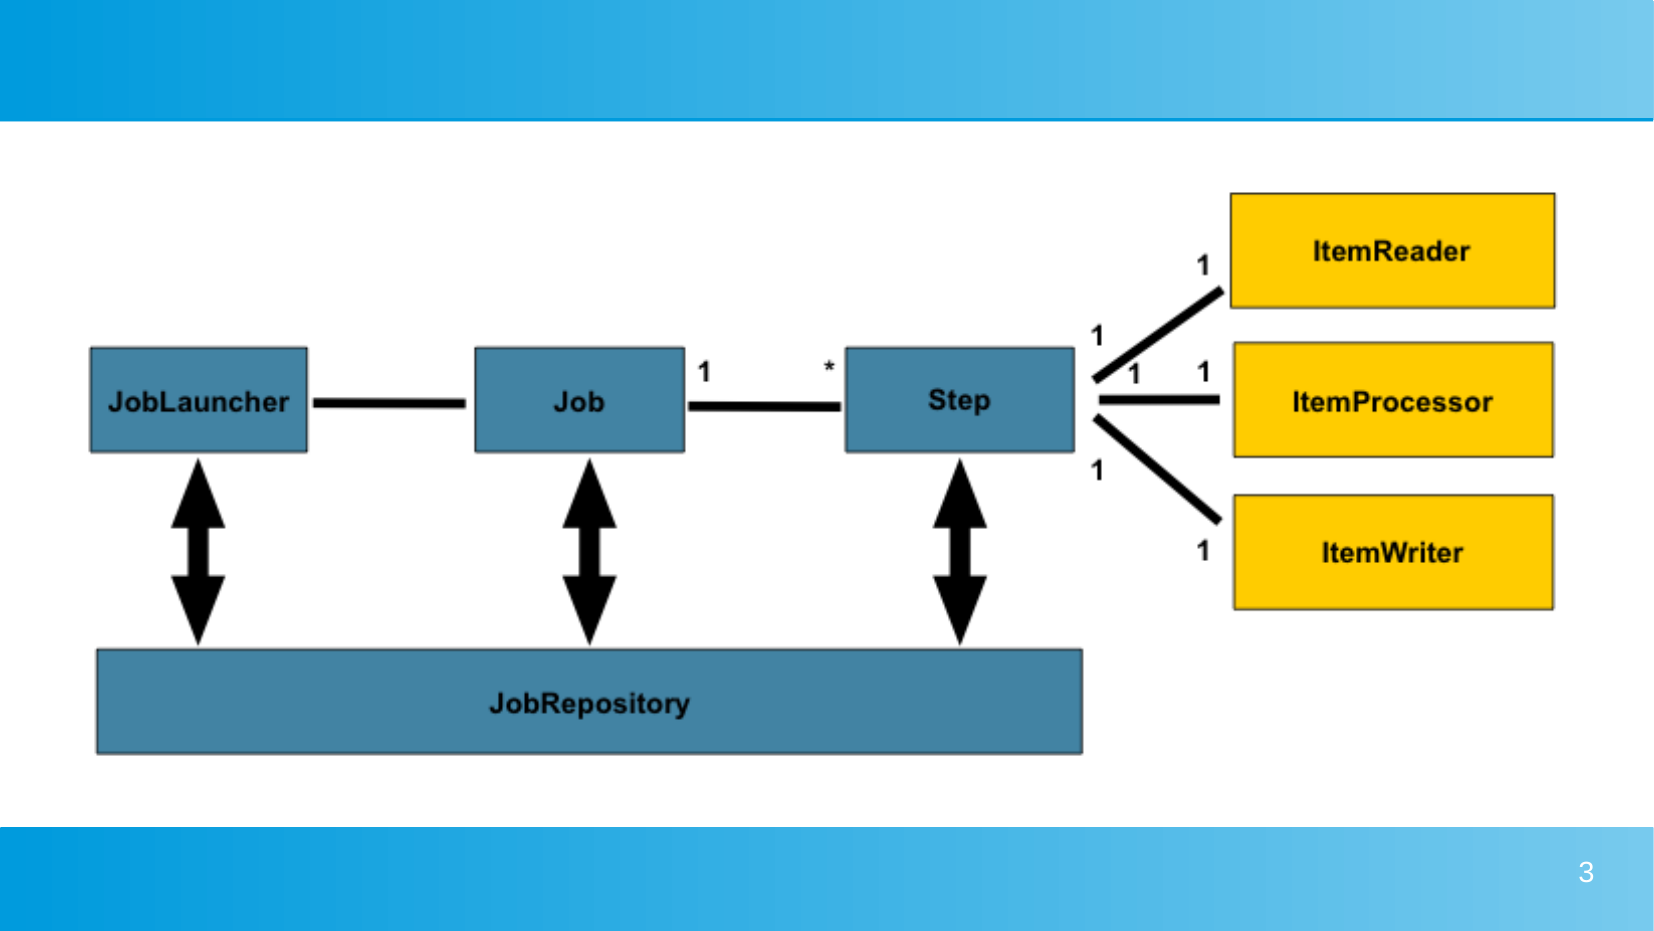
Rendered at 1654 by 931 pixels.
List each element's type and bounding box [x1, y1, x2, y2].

picture [85, 177, 1568, 768]
